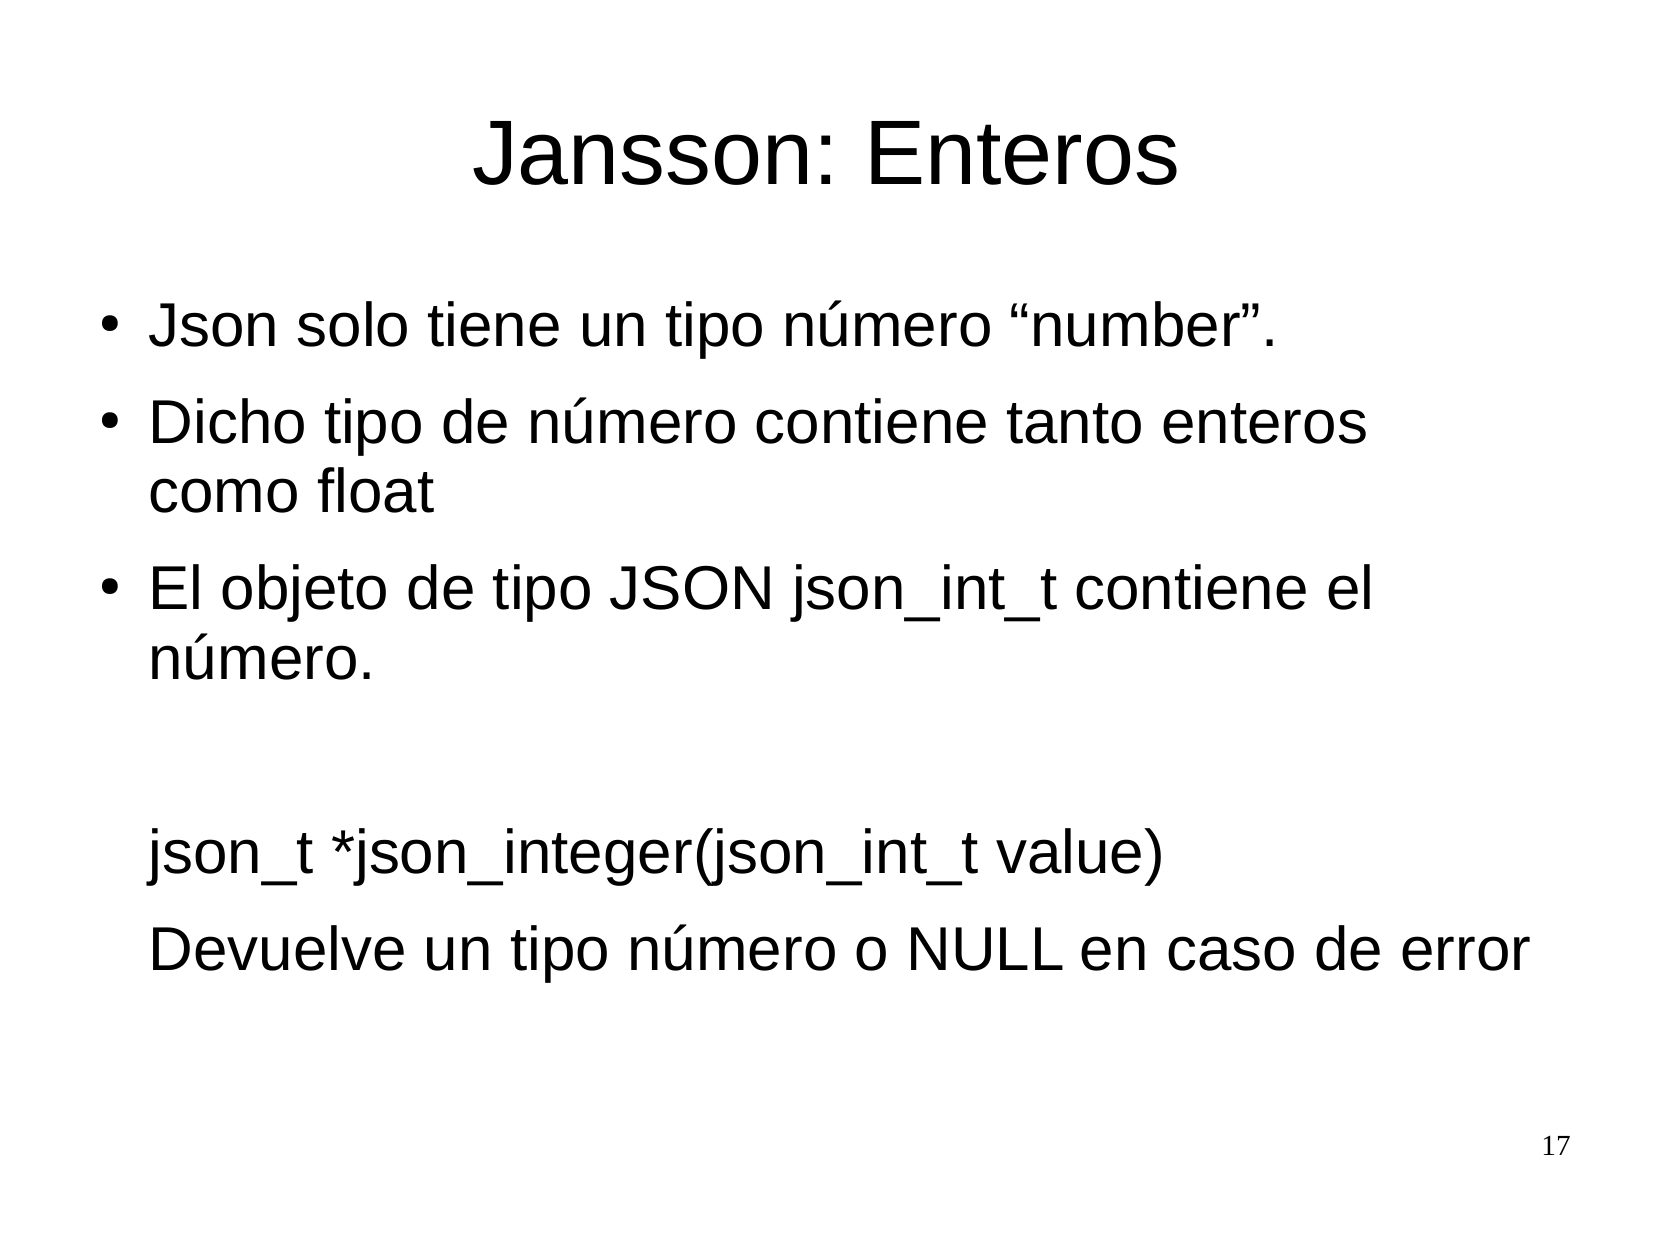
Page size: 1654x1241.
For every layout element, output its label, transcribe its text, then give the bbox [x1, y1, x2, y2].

title Jansson: Enteros [82, 49, 1571, 257]
list Json solo tiene un tipo número “number”. Dicho tipo de número contiene tanto enteros como float El objeto de tipo JSON json_int_t contiene el número. json_t *json_integer(json_int_t value) Devuelve un tipo número o NULL en caso de error [82, 290, 1538, 1010]
